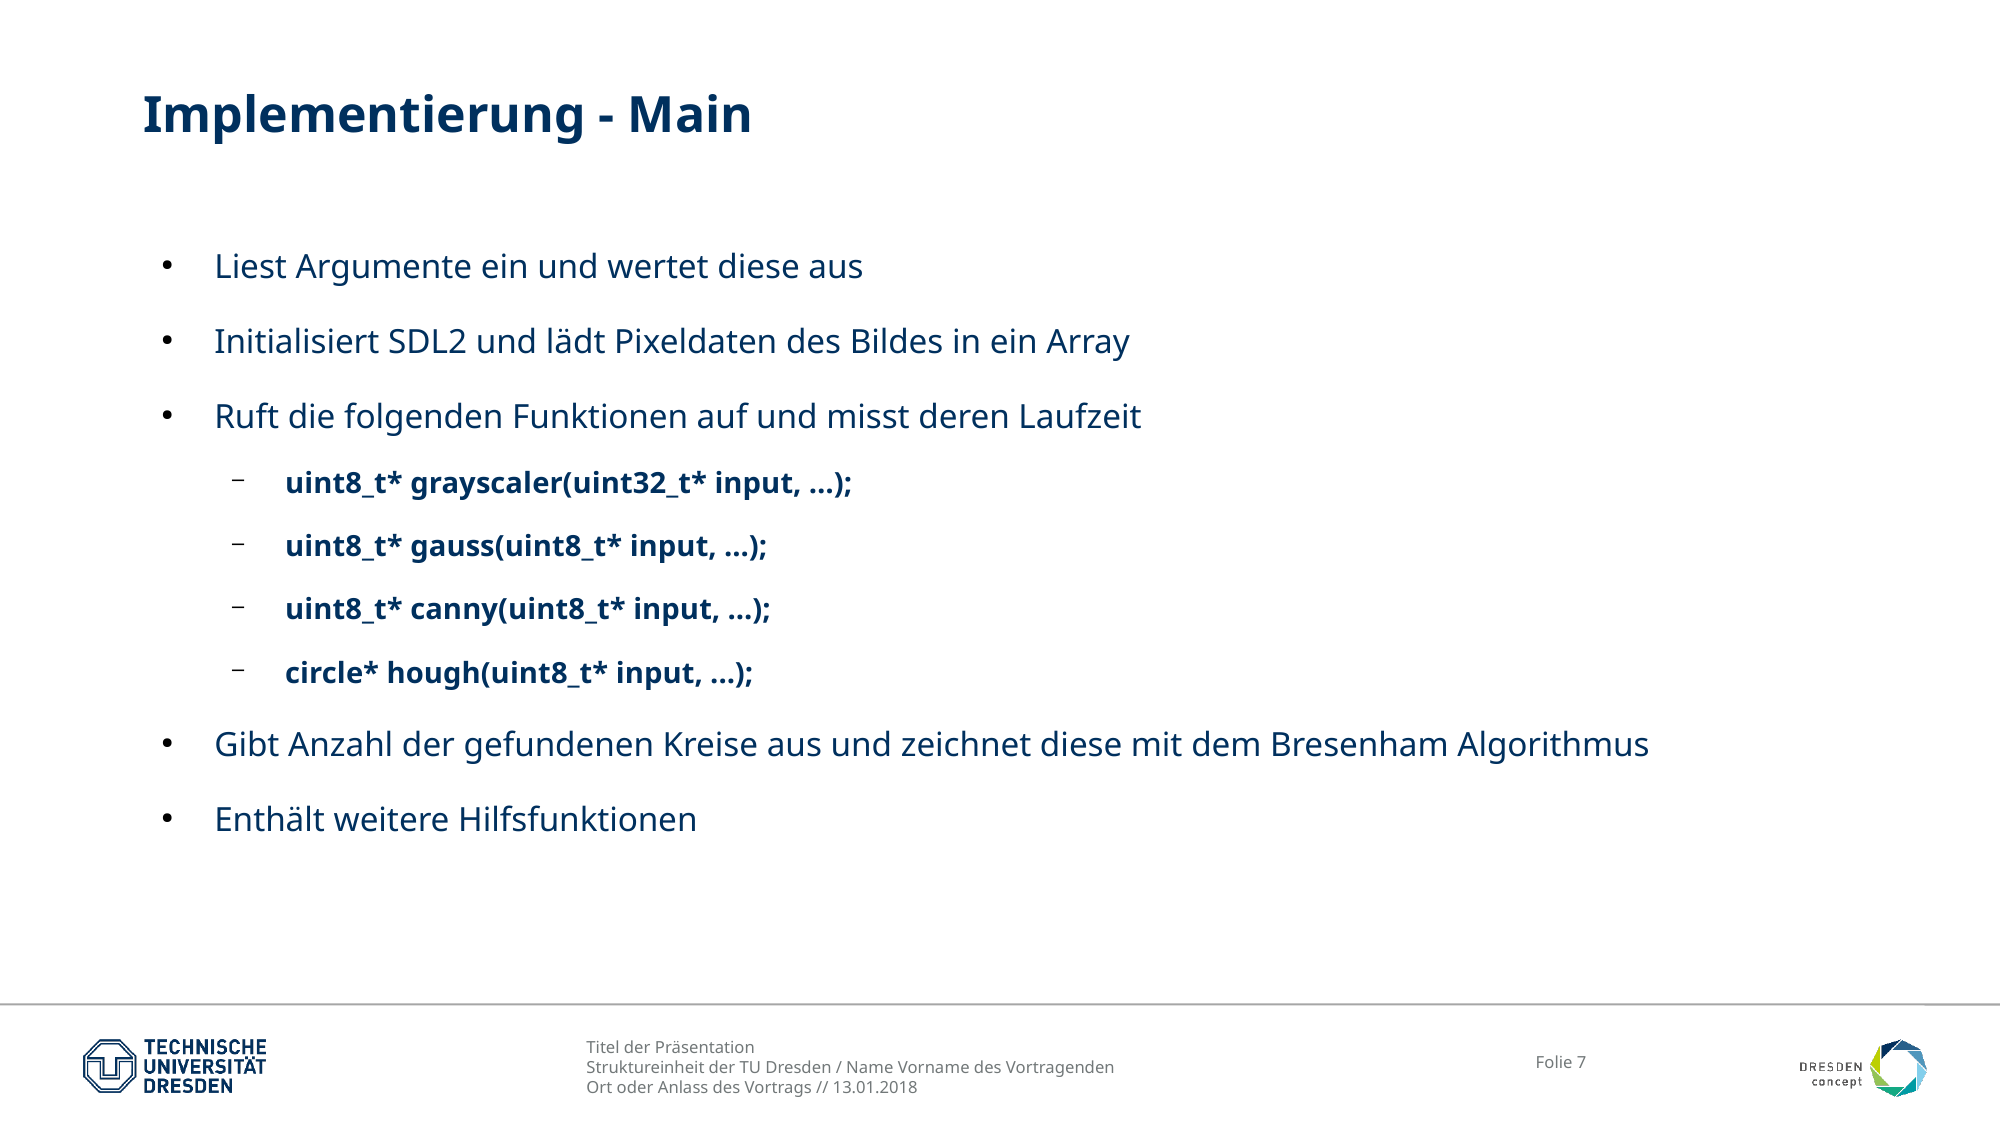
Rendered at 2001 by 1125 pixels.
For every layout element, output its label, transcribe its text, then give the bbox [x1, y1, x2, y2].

picture [1800, 1039, 1927, 1097]
title Implementierung - Main [143, 56, 1880, 169]
list Liest Argumente ein und wertet diese aus Initialisiert SDL2 und lädt Pixeldaten des Bildes in ein Array Ruft die folgenden Funktionen auf und misst deren Laufzeit uint8_t* grayscaler(uint32_t* input, …); uint8_t* gauss(uint8_t* input, ...); uint8_t* canny(uint8_t* input, ...); circle* hough(uint8_t* input, ...); Gibt Anzahl der gefundenen Kreise aus und zeichnet diese mit dem Bresenham Algorithmus Enthält weitere Hilfsfunktionen [143, 243, 1880, 957]
picture [83, 1039, 266, 1093]
